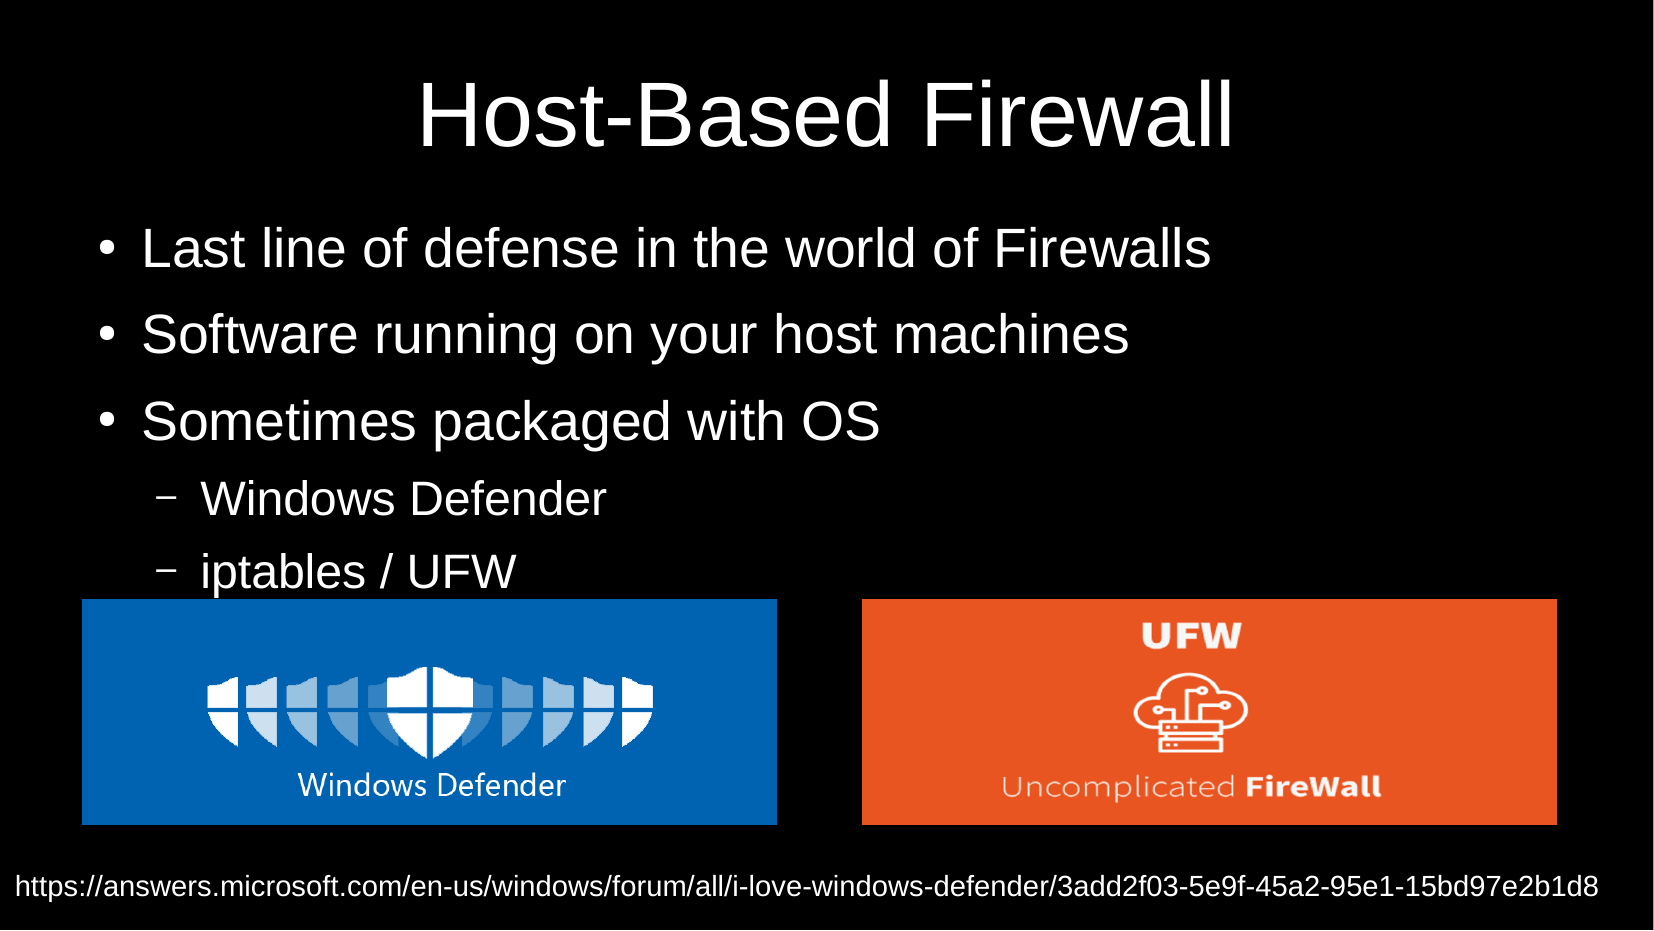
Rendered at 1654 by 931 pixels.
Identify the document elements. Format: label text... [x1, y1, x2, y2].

picture [862, 599, 1557, 826]
list Last line of defense in the world of Firewalls Software running on your host machines Sometimes packaged with OS Windows Defender iptables / UFW [82, 217, 1571, 601]
picture [82, 599, 777, 826]
title Host-Based Firewall [82, 37, 1571, 193]
text_box https://answers.microsoft.com/en-us/windows/forum/all/i-love-windows-defender/3add2f03-5e9f-45a2-95e1-15bd97e2b1d8 [0, 862, 1651, 931]
